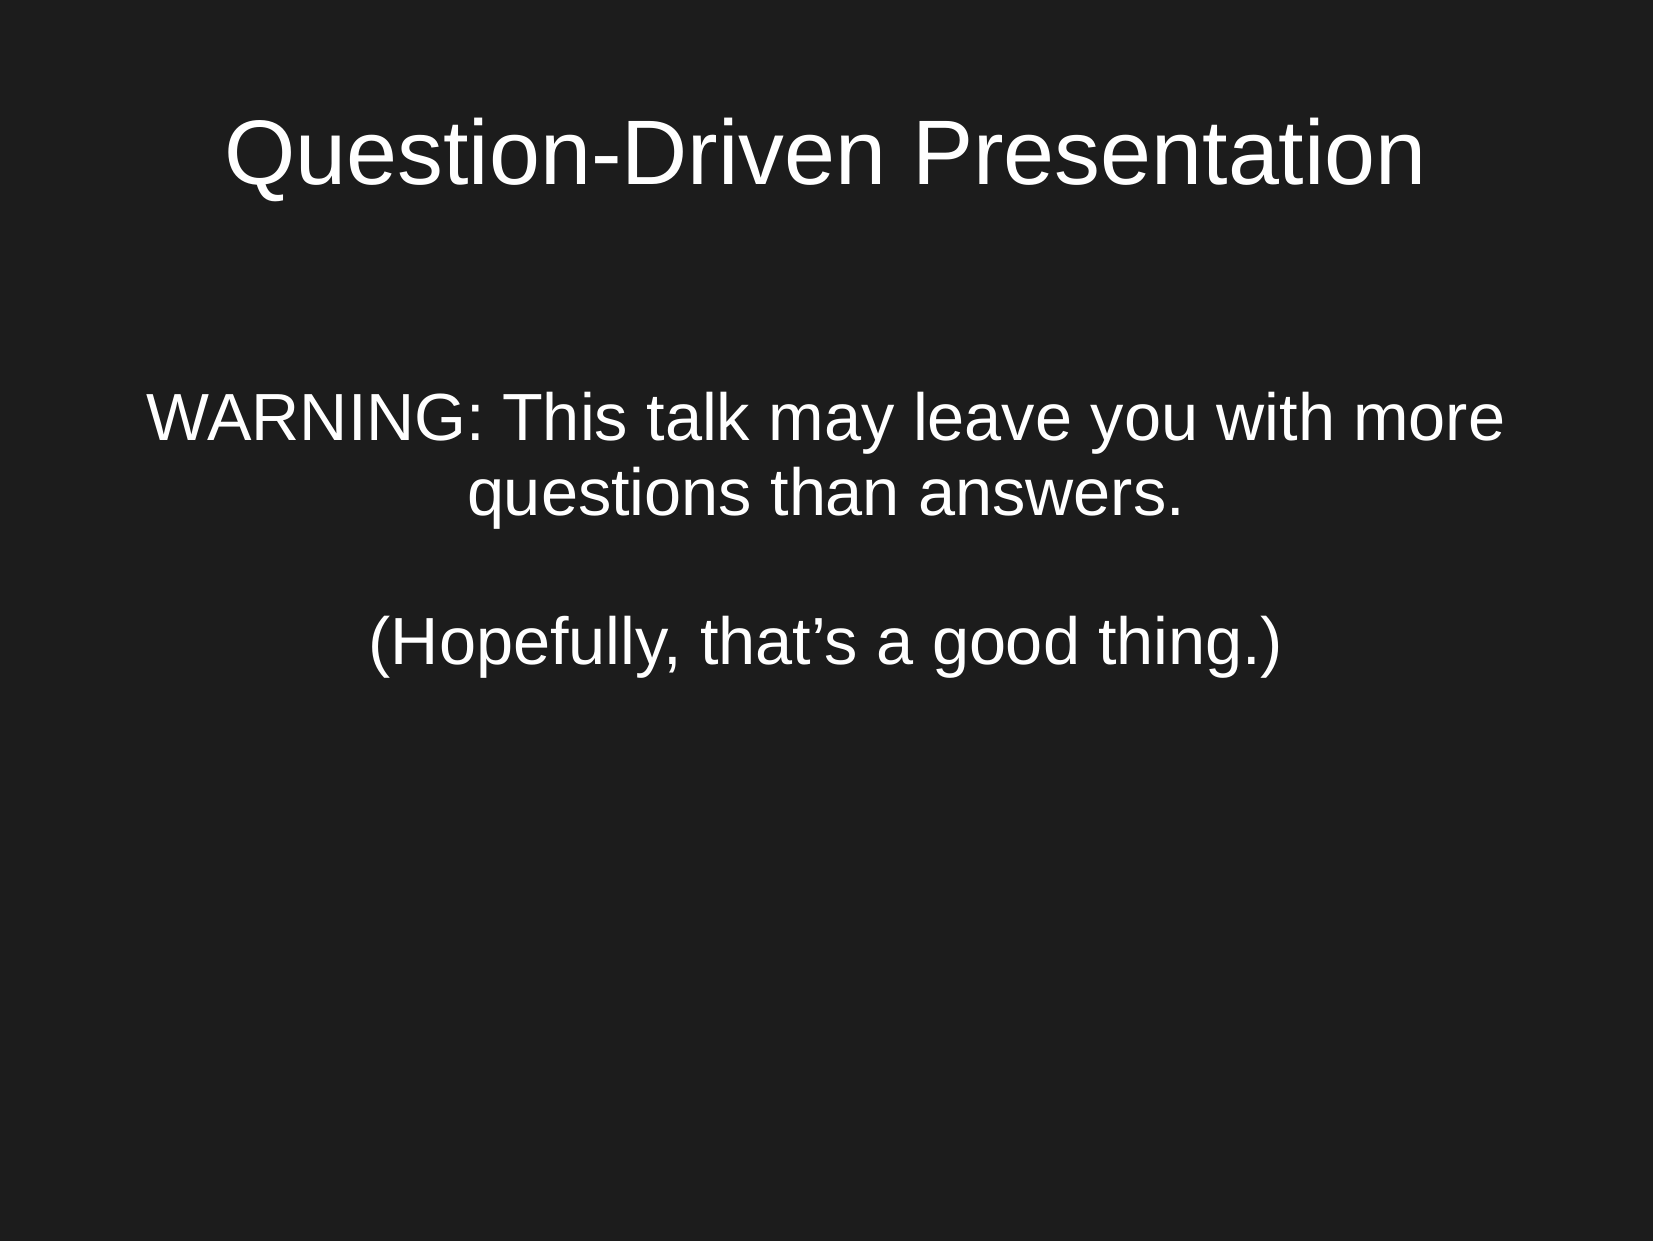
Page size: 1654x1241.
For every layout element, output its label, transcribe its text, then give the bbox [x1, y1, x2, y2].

subtitle WARNING: This talk may leave you with more questions than answers. (Hopefully, that’s a good thing.) [82, 49, 1571, 1010]
